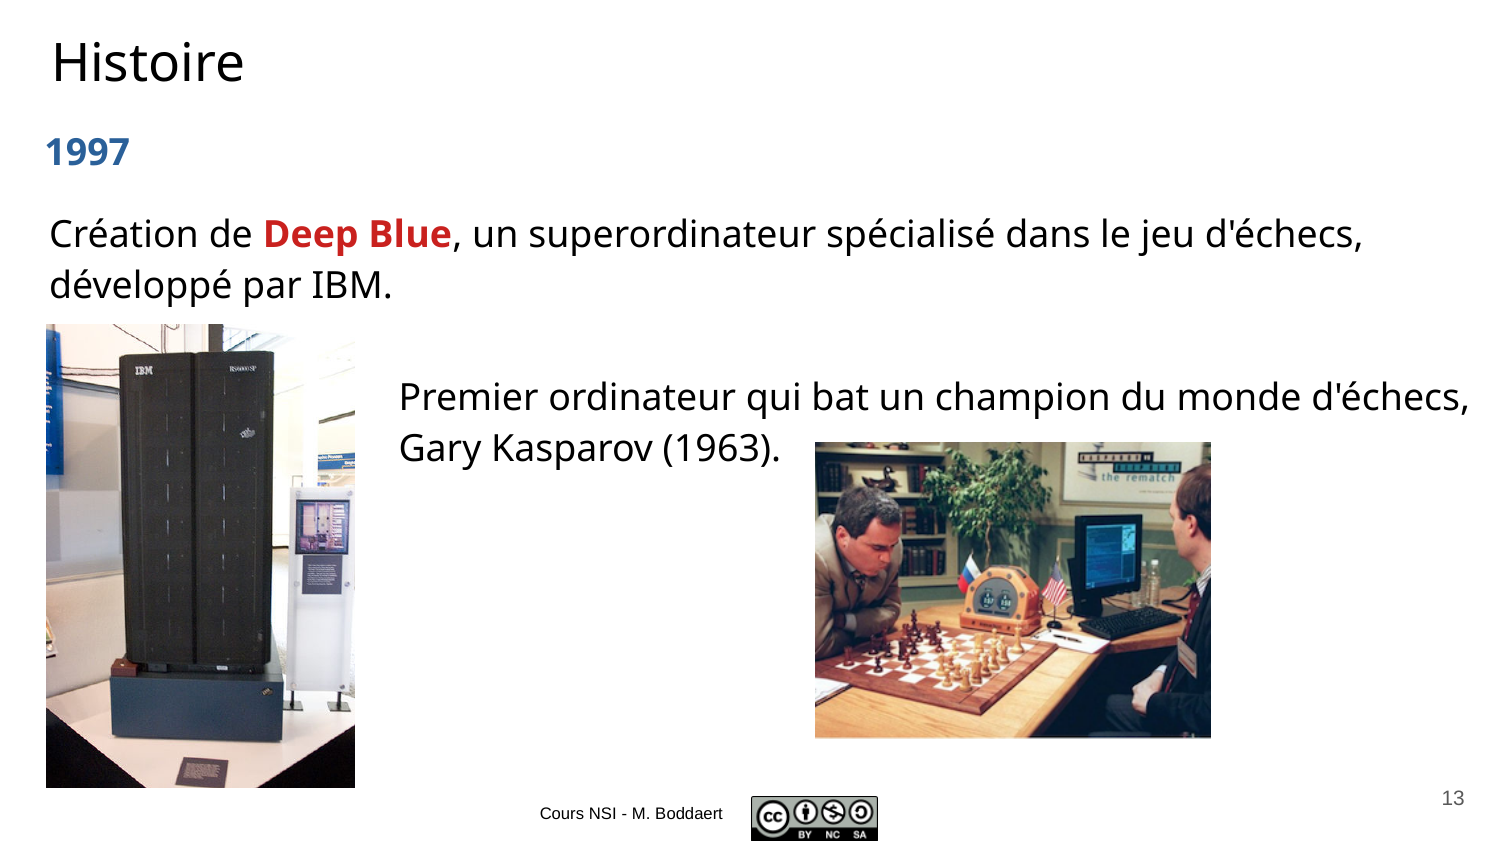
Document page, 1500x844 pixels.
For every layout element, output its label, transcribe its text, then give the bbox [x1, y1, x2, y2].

slide_number <numéro> [1389, 764, 1480, 830]
title Histoire [51, 13, 1449, 108]
text_box 1997 [29, 120, 1477, 178]
picture [46, 324, 355, 788]
text_box Premier ordinateur qui bat un champion du monde d'échecs, Gary Kasparov (1963). [383, 363, 1500, 473]
picture [815, 442, 1211, 739]
picture [751, 796, 878, 841]
text_box Création de Deep Blue, un superordinateur spécialisé dans le jeu d'échecs, développé par IBM. [34, 200, 1500, 303]
